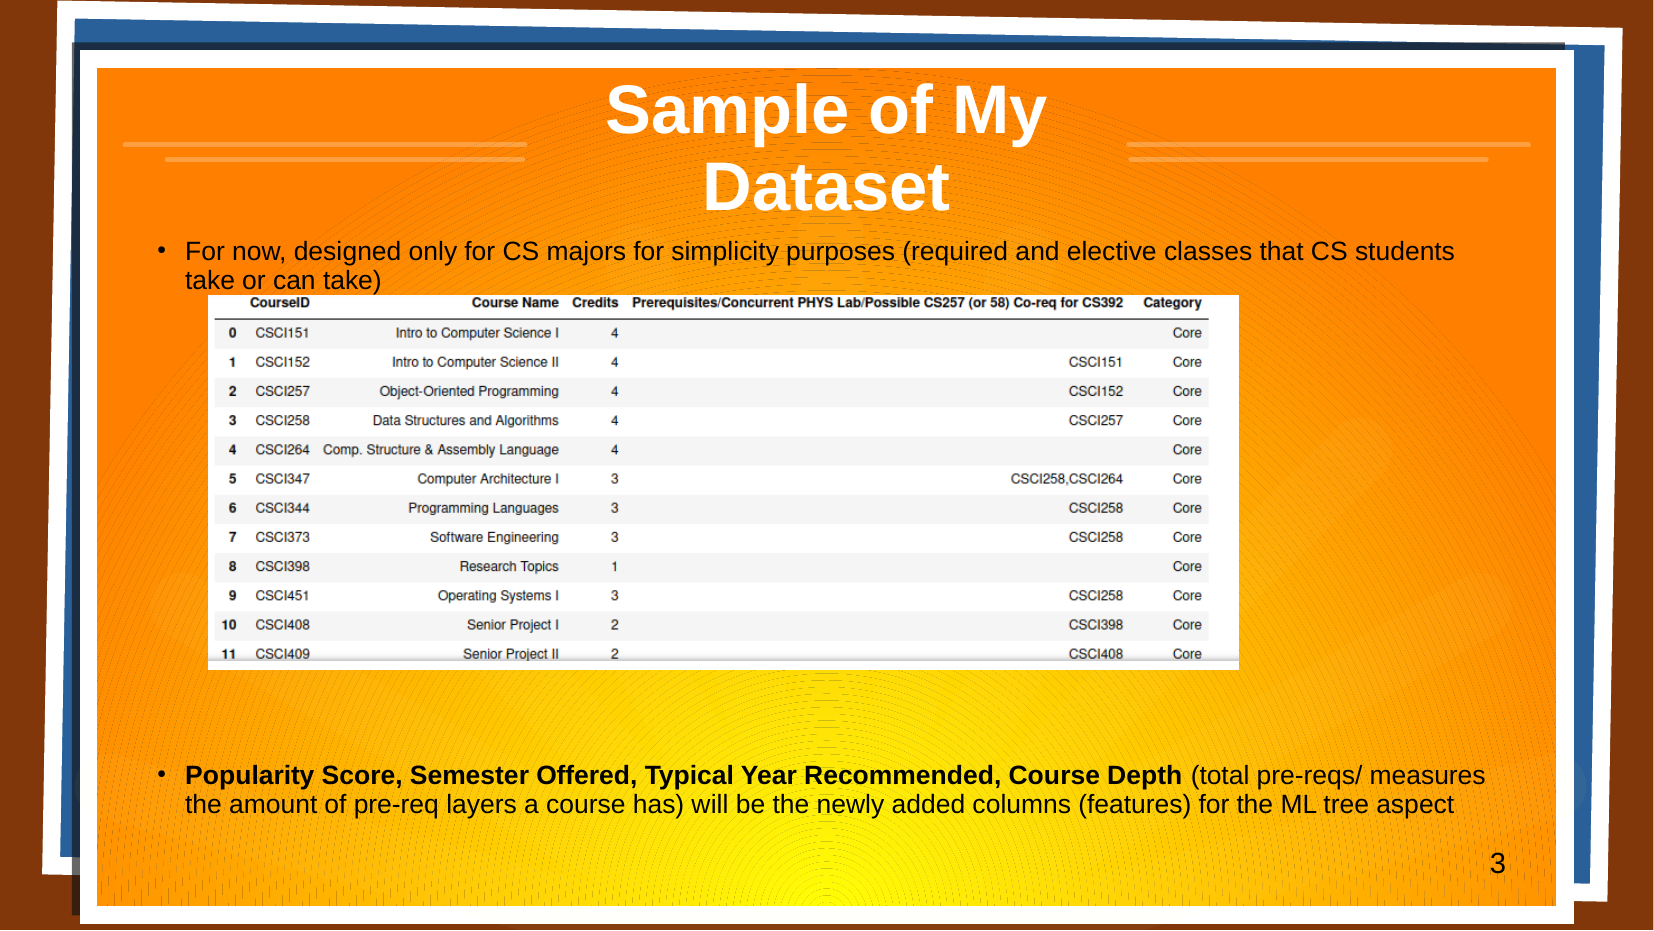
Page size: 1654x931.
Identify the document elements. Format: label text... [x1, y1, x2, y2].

list For now, designed only for CS majors for simplicity purposes (required and elective classes that CS students take or can take) Popularity Score, Semester Offered, Typical Year Recommended, Course Depth (total pre-reqs/ measures the amount of pre-req layers a course has) will be the newly added columns (features) for the ML tree aspect [147, 236, 1506, 863]
title Sample of My Dataset [531, 70, 1123, 225]
picture [208, 295, 1239, 670]
